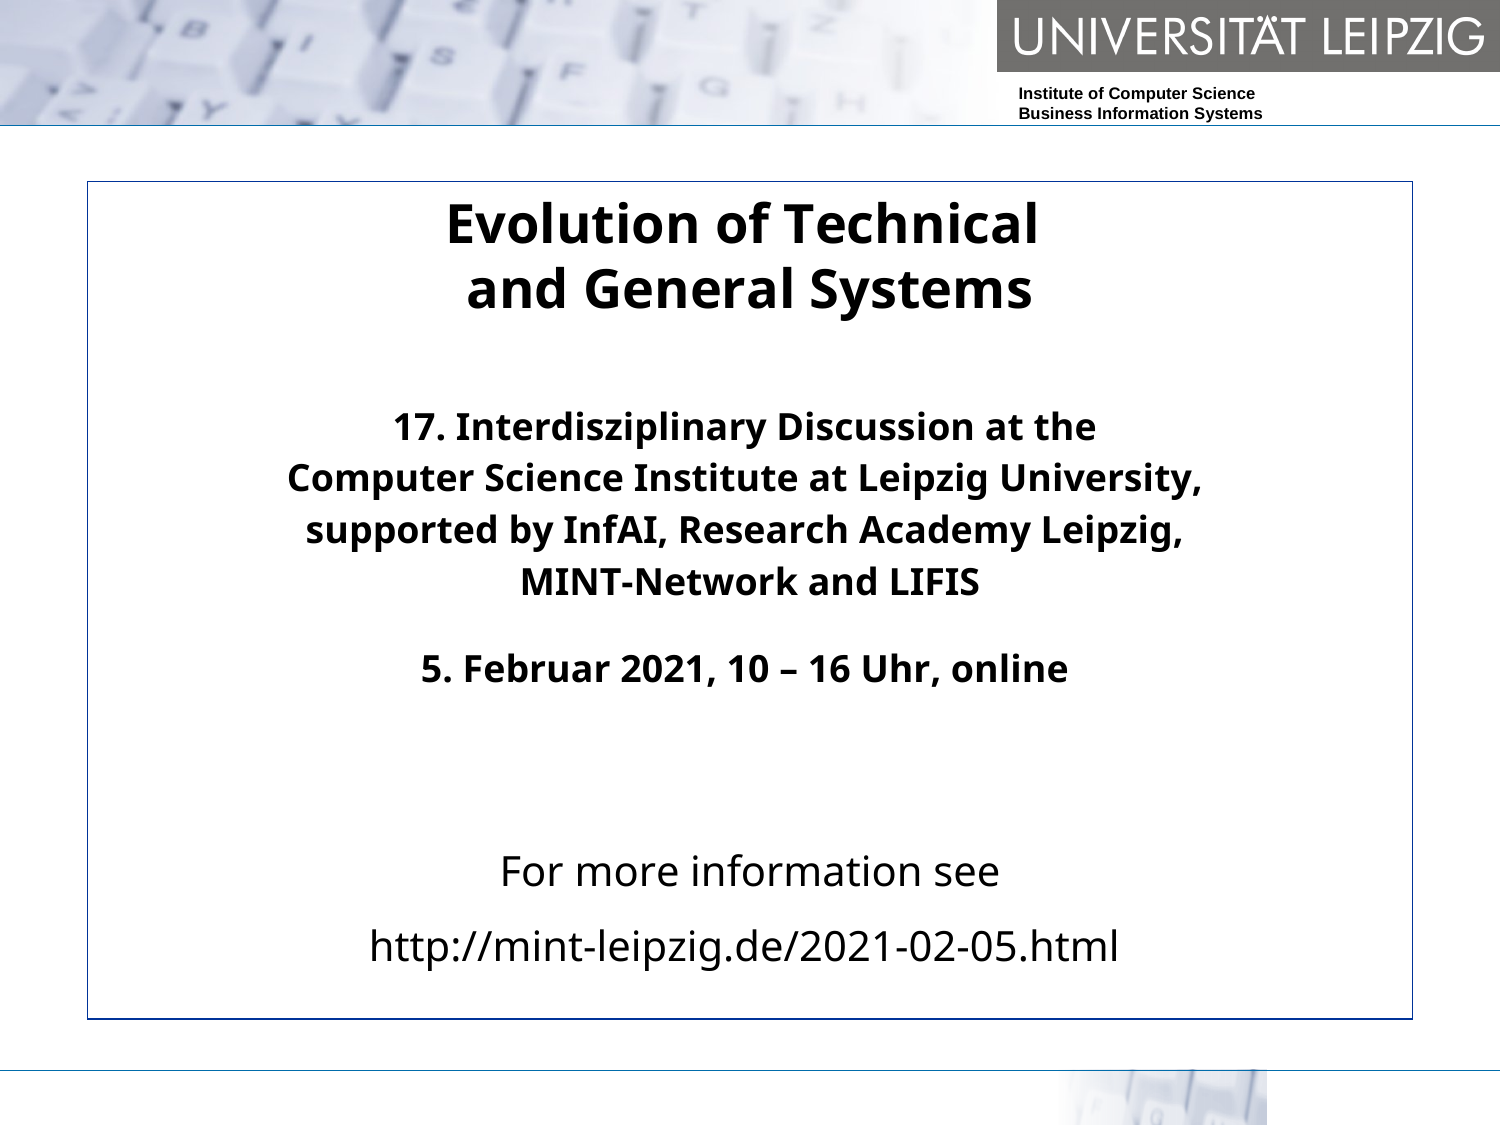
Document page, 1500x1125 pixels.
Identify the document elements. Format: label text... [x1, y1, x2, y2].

text_box Evolution of Technical and General Systems 17. Interdisziplinary Discussion at the Computer Science Institute at Leipzig University, supported by InfAI, Research Academy Leipzig, MINT-Network and LIFIS 5. Februar 2021, 10 – 16 Uhr, online For more information see http://mint-leipzig.de/2021-02-05.html [87, 181, 1413, 1020]
picture [0, 0, 1500, 125]
picture [1057, 1071, 1267, 1125]
